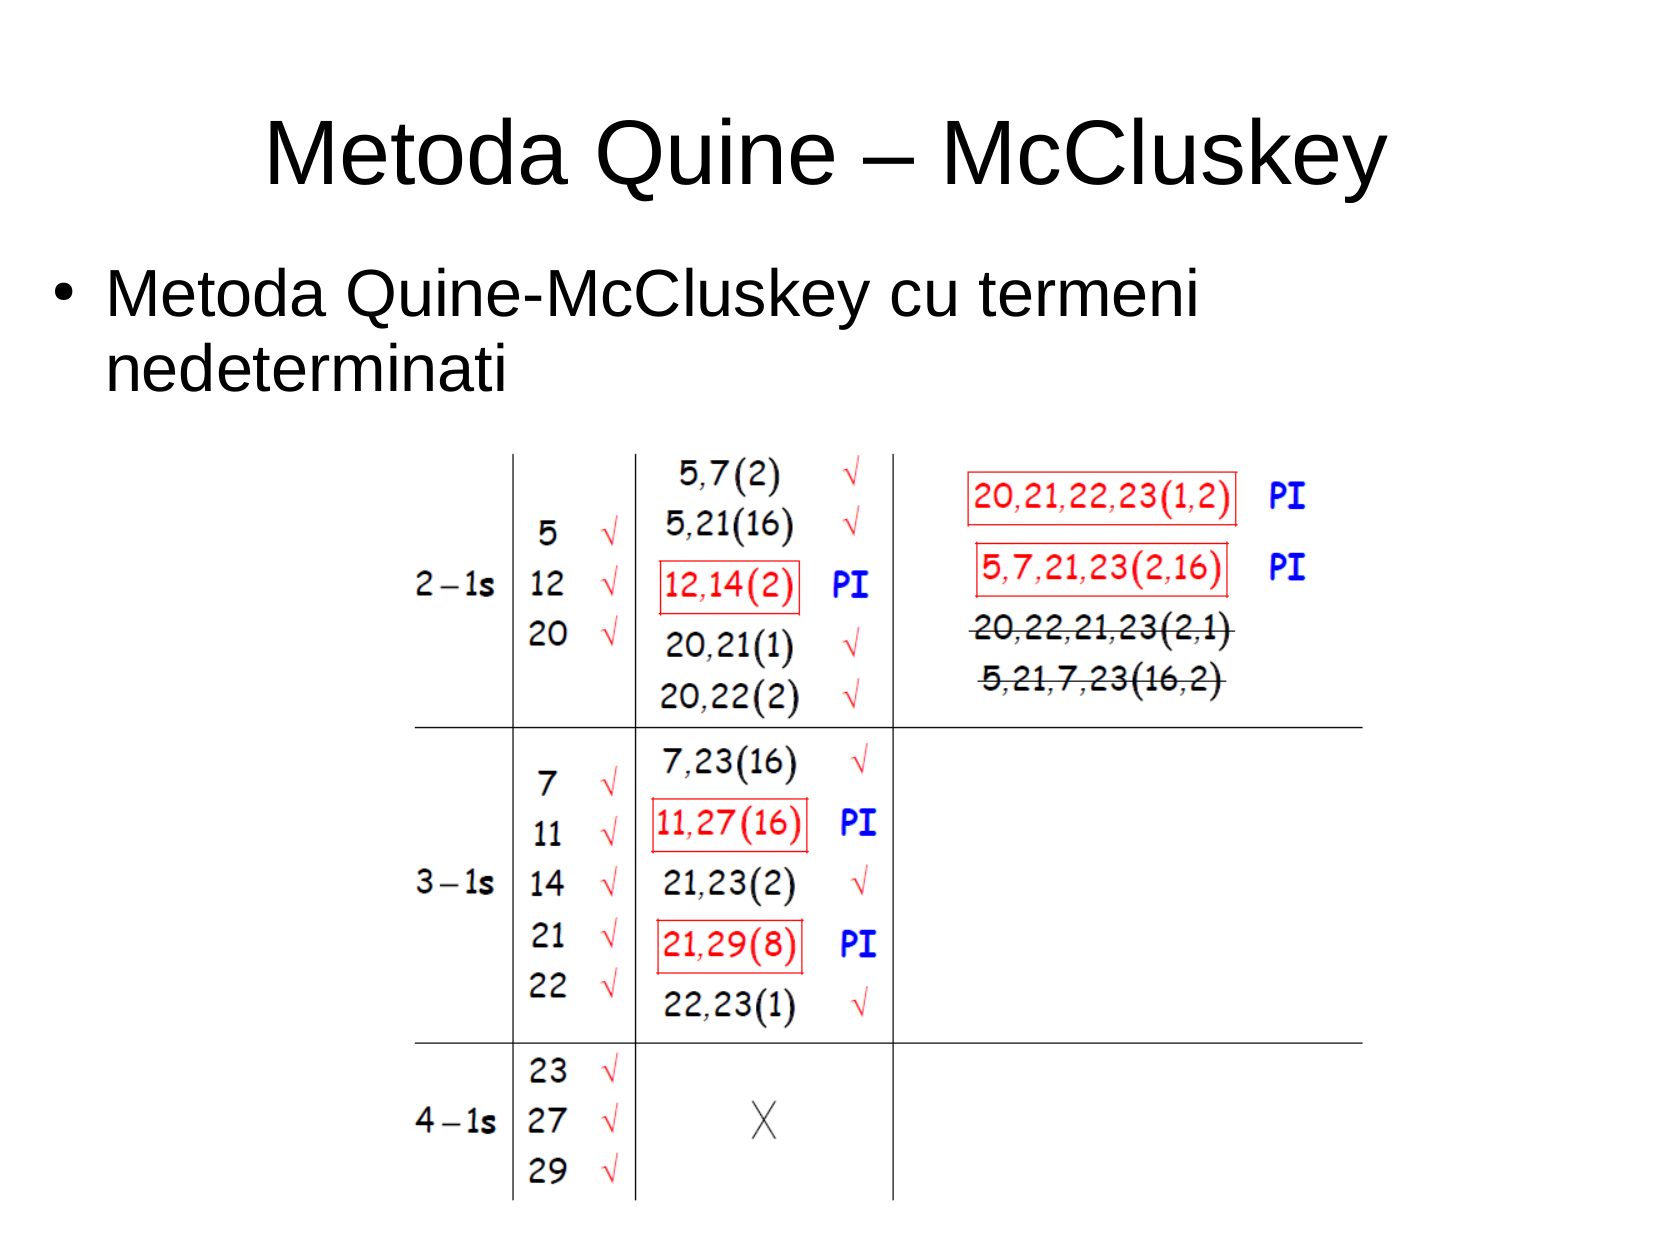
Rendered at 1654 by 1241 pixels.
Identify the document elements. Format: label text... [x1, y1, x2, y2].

list Metoda Quine-McCluskey cu termeni nedeterminati [34, 255, 1606, 976]
title Metoda Quine – McCluskey [82, 49, 1571, 255]
picture [390, 419, 1409, 1238]
